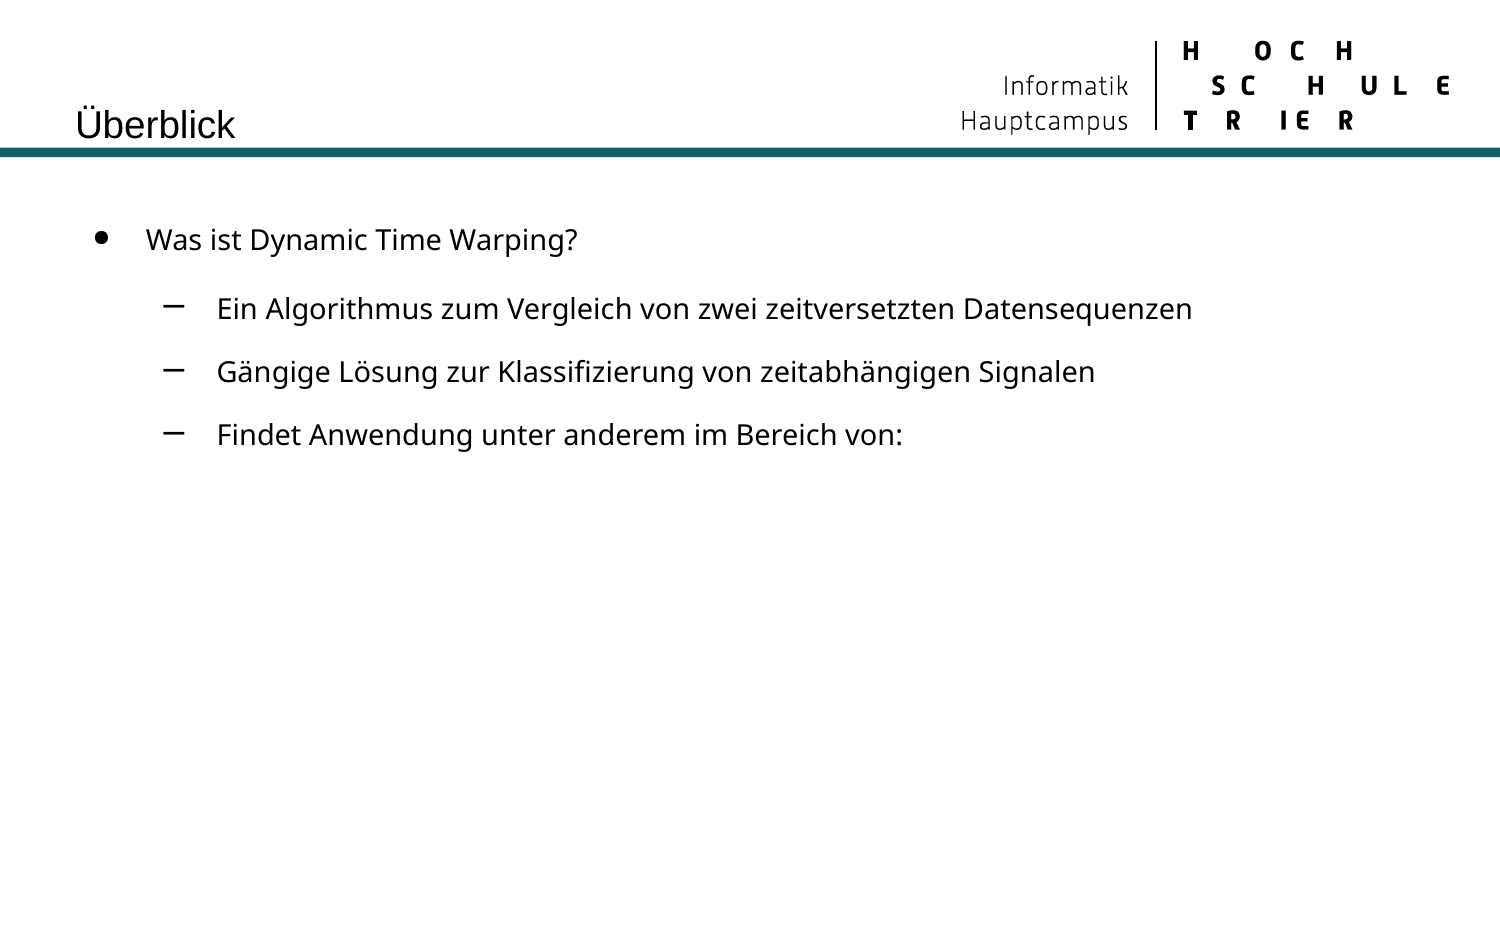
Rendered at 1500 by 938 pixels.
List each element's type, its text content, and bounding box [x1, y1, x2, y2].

title Überblick [75, 37, 1425, 194]
list Was ist Dynamic Time Warping? Ein Algorithmus zum Vergleich von zwei zeitversetzten Datensequenzen Gängige Lösung zur Klassifizierung von zeitabhängigen Signalen Findet Anwendung unter anderem im Bereich von: [75, 219, 1425, 479]
